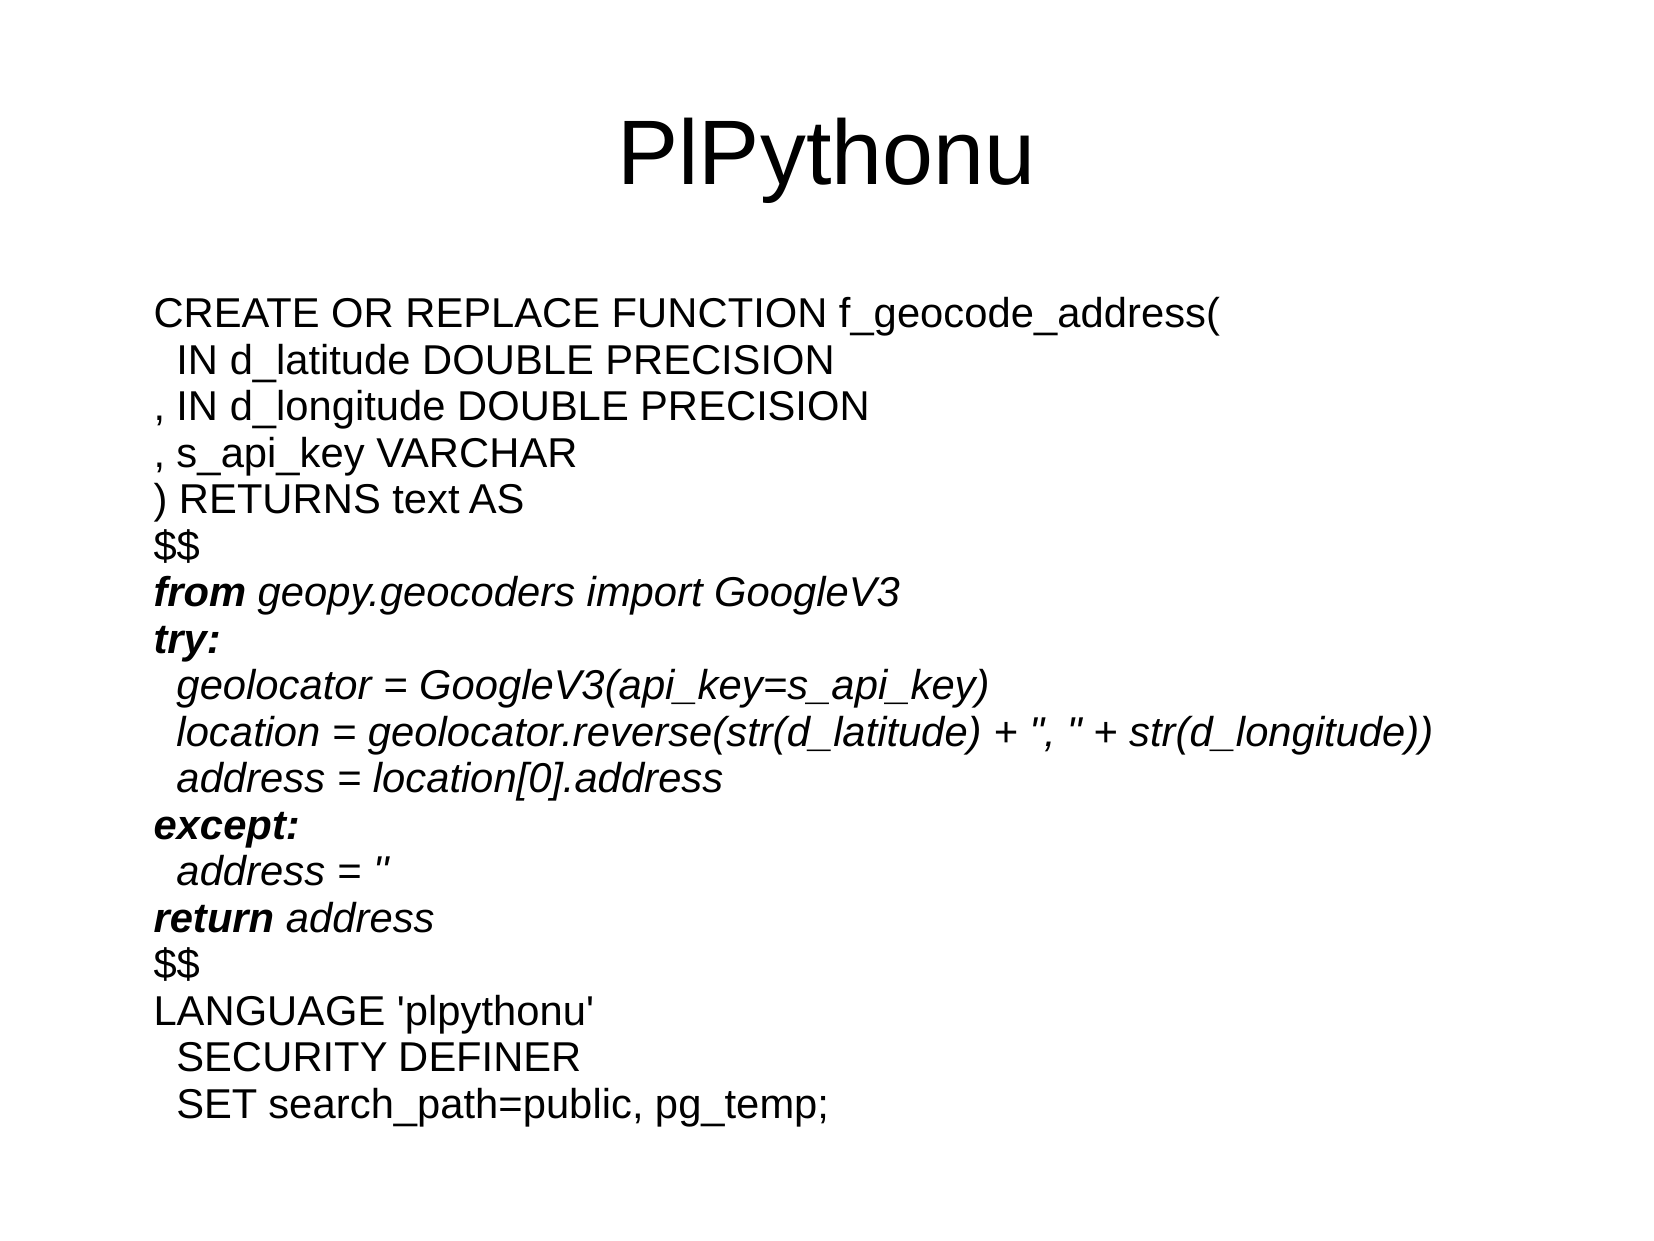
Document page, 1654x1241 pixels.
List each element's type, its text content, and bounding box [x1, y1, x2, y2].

list CREATE OR REPLACE FUNCTION f_geocode_address( IN d_latitude DOUBLE PRECISION , IN d_longitude DOUBLE PRECISION , s_api_key VARCHAR ) RETURNS text AS $$ from geopy.geocoders import GoogleV3 try: geolocator = GoogleV3(api_key=s_api_key) location = geolocator.reverse(str(d_latitude) + ", " + str(d_longitude)) address = location[0].address except: address = '' return address $$ LANGUAGE 'plpythonu' SECURITY DEFINER SET search_path=public, pg_temp; [82, 290, 1571, 1134]
title PlPythonu [82, 49, 1571, 257]
